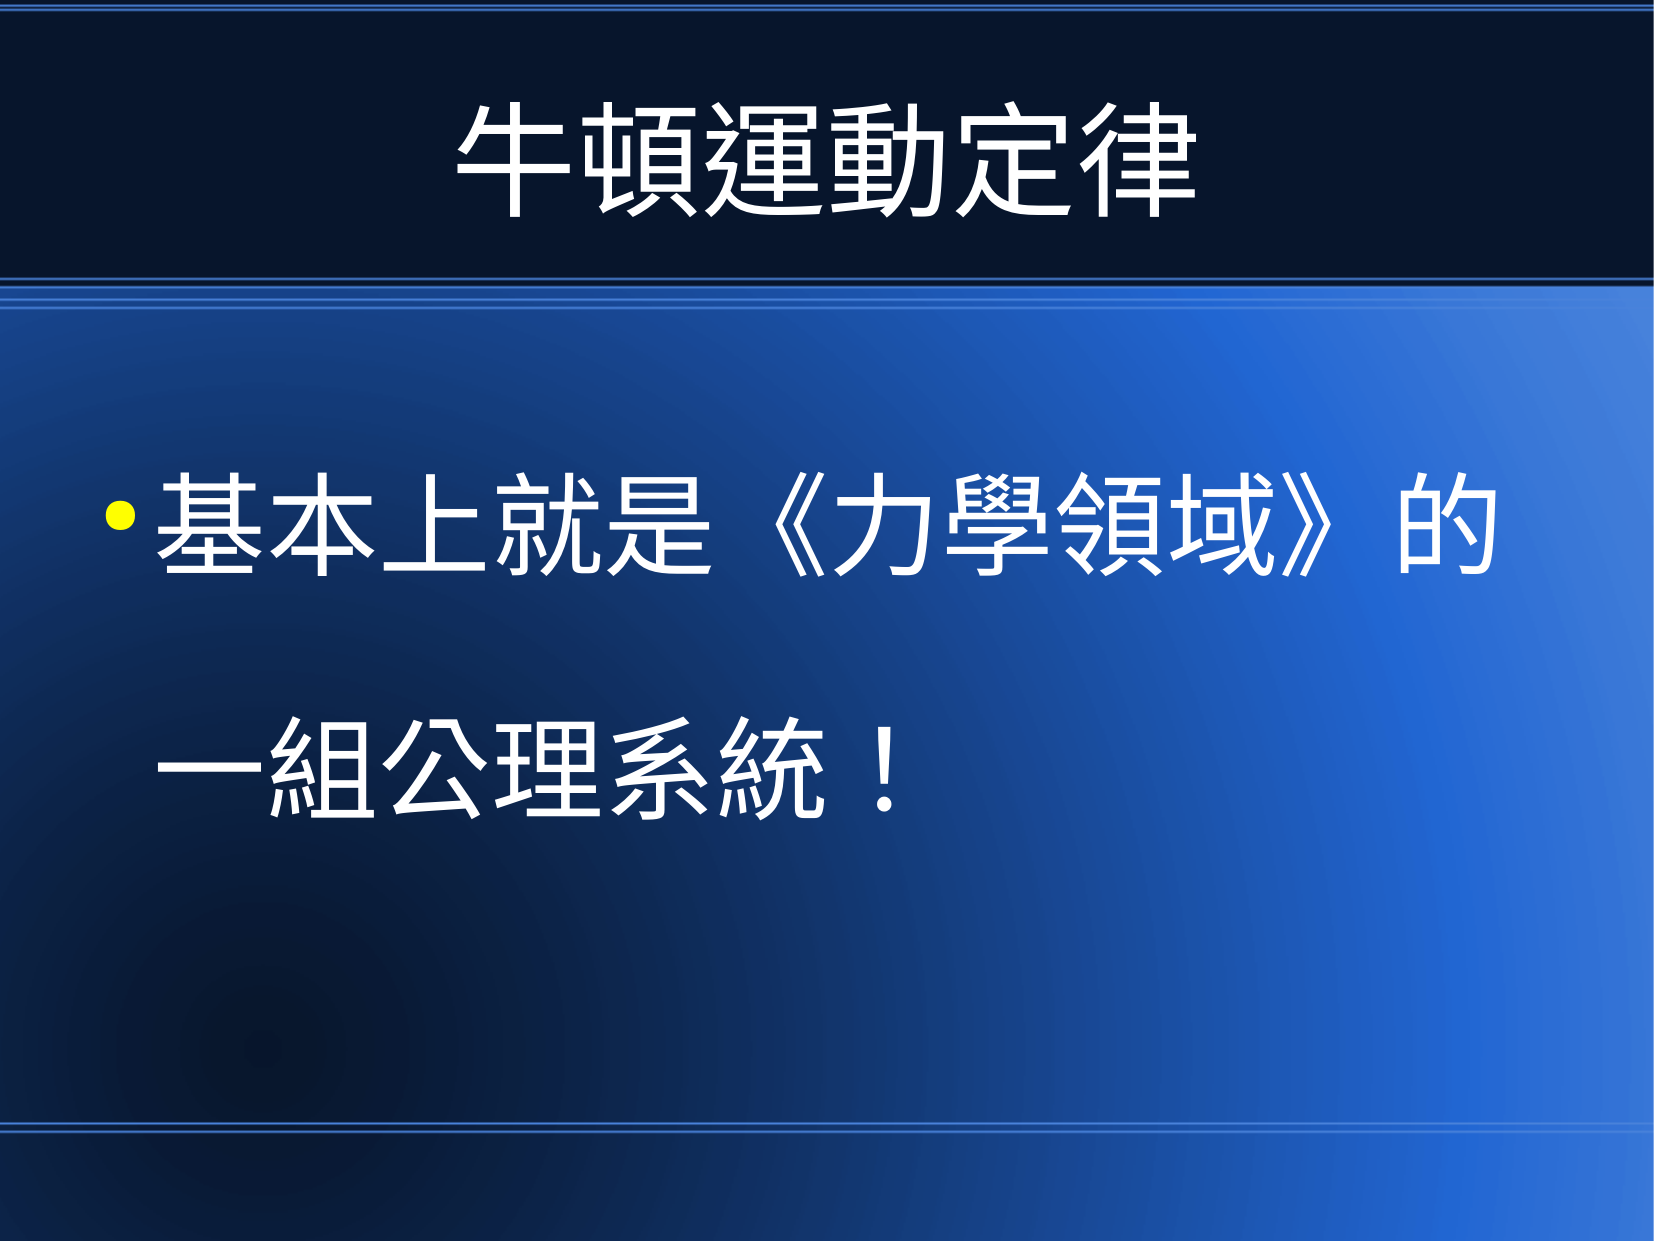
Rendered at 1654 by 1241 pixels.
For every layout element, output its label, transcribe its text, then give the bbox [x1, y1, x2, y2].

picture [0, 0, 1654, 1241]
list 基本上就是《力學領域》的一組公理系統！ [82, 355, 1571, 1241]
title 牛頓運動定律 [82, 49, 1571, 257]
